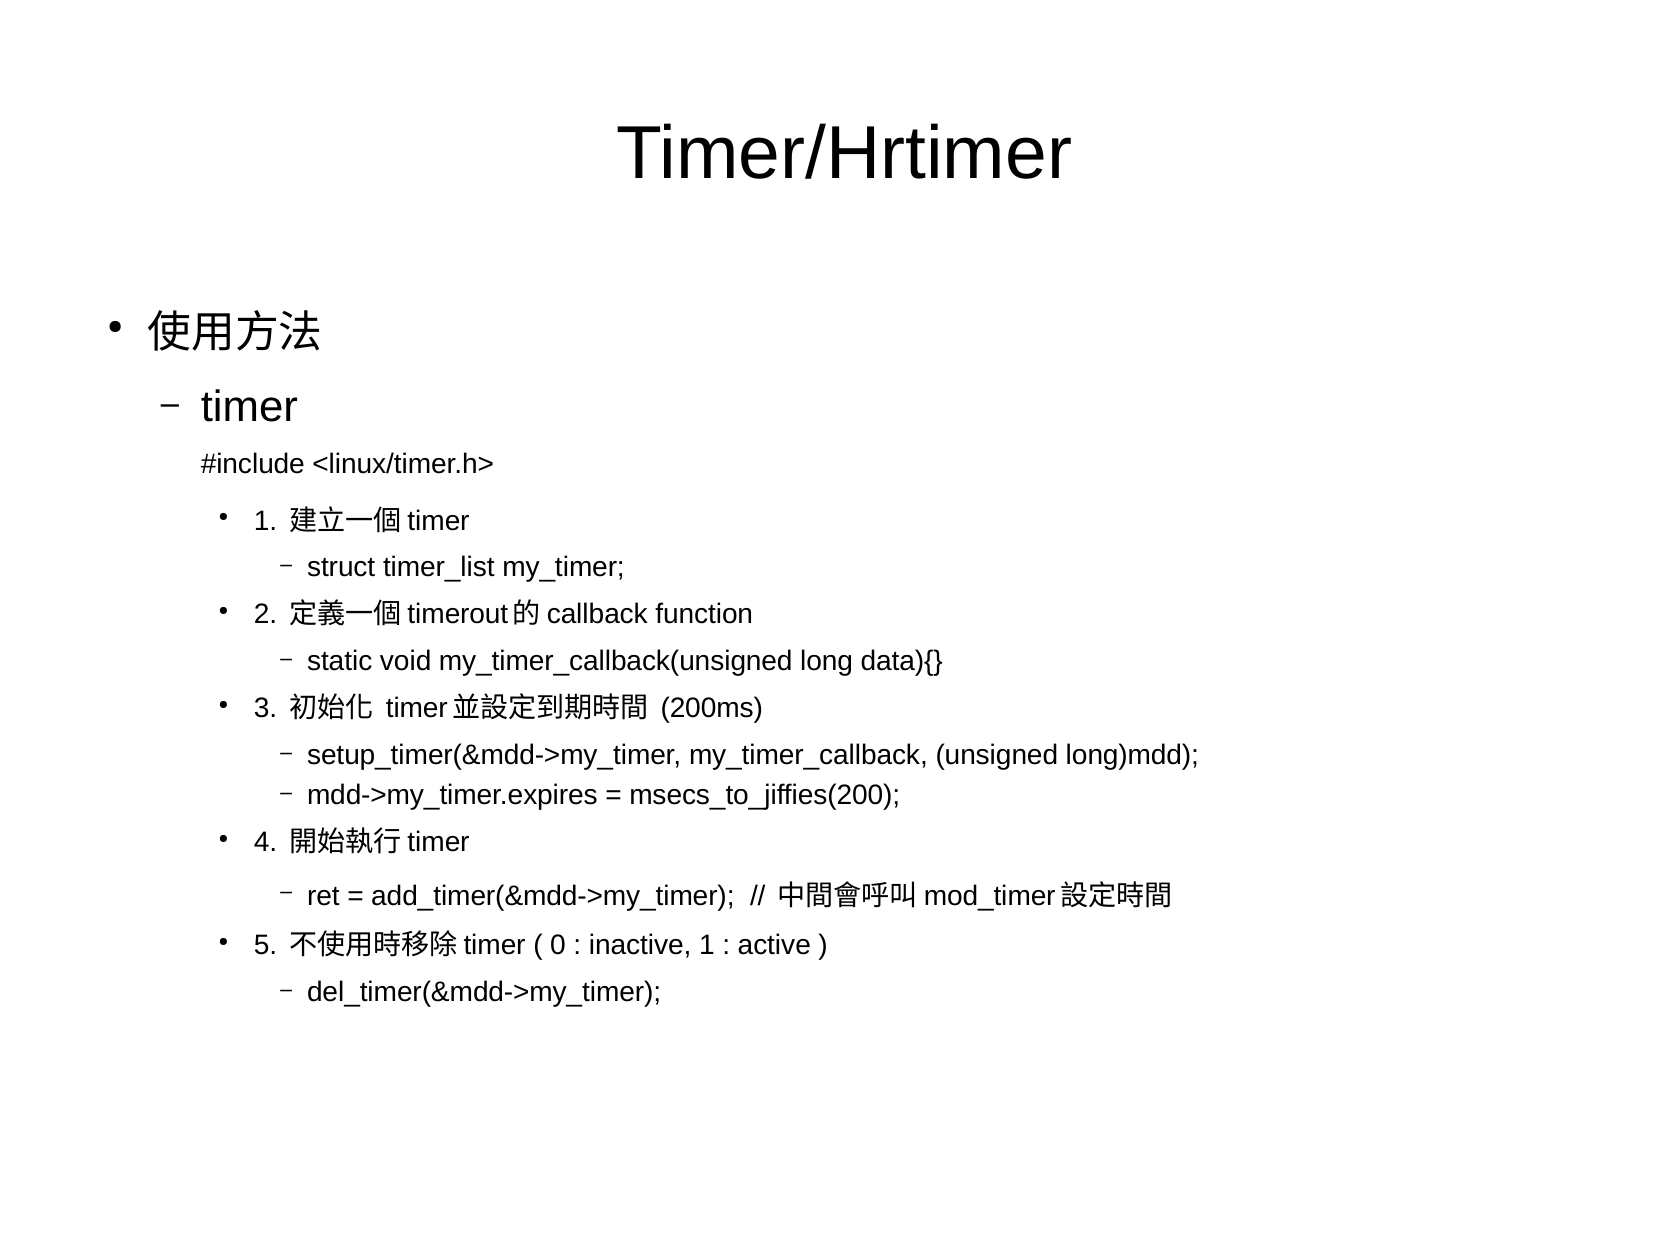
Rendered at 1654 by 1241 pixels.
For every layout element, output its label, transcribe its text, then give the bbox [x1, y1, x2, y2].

list 使用方法 timer #include <linux/timer.h> 1. 建立一個timer struct timer_list my_timer; 2. 定義一個timerout的callback function static void my_timer_callback(unsigned long data){} 3. 初始化 timer並設定到期時間 (200ms) setup_timer(&mdd->my_timer, my_timer_callback, (unsigned long)mdd); mdd->my_timer.expires = msecs_to_jiffies(200); 4. 開始執行timer ret = add_timer(&mdd->my_timer); // 中間會呼叫mod_timer設定時間 5. 不使用時移除timer ( 0 : inactive, 1 : active ) del_timer(&mdd->my_timer); [94, 296, 1583, 1016]
title Timer/Hrtimer [82, 49, 1571, 257]
